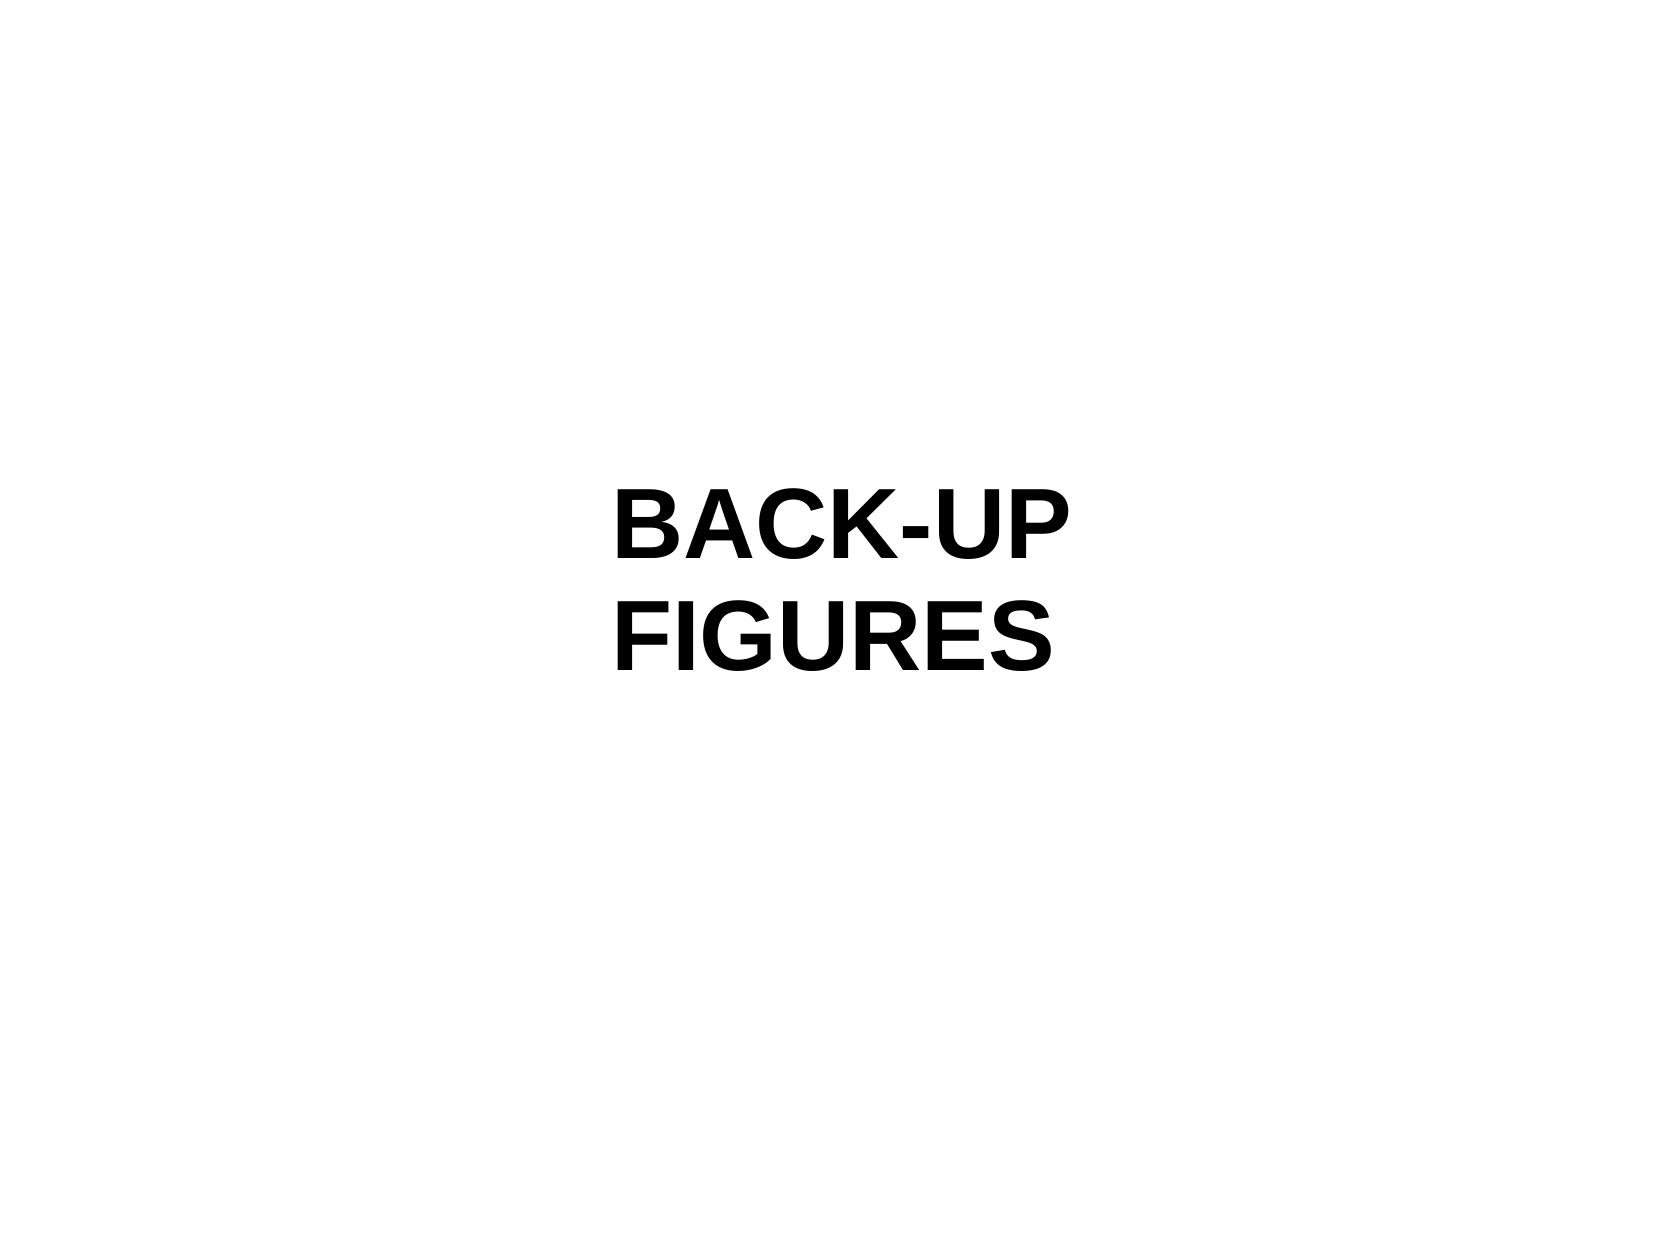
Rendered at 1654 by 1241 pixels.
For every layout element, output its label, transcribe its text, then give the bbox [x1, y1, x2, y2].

text_box BACK-UP FIGURES [596, 460, 1087, 700]
